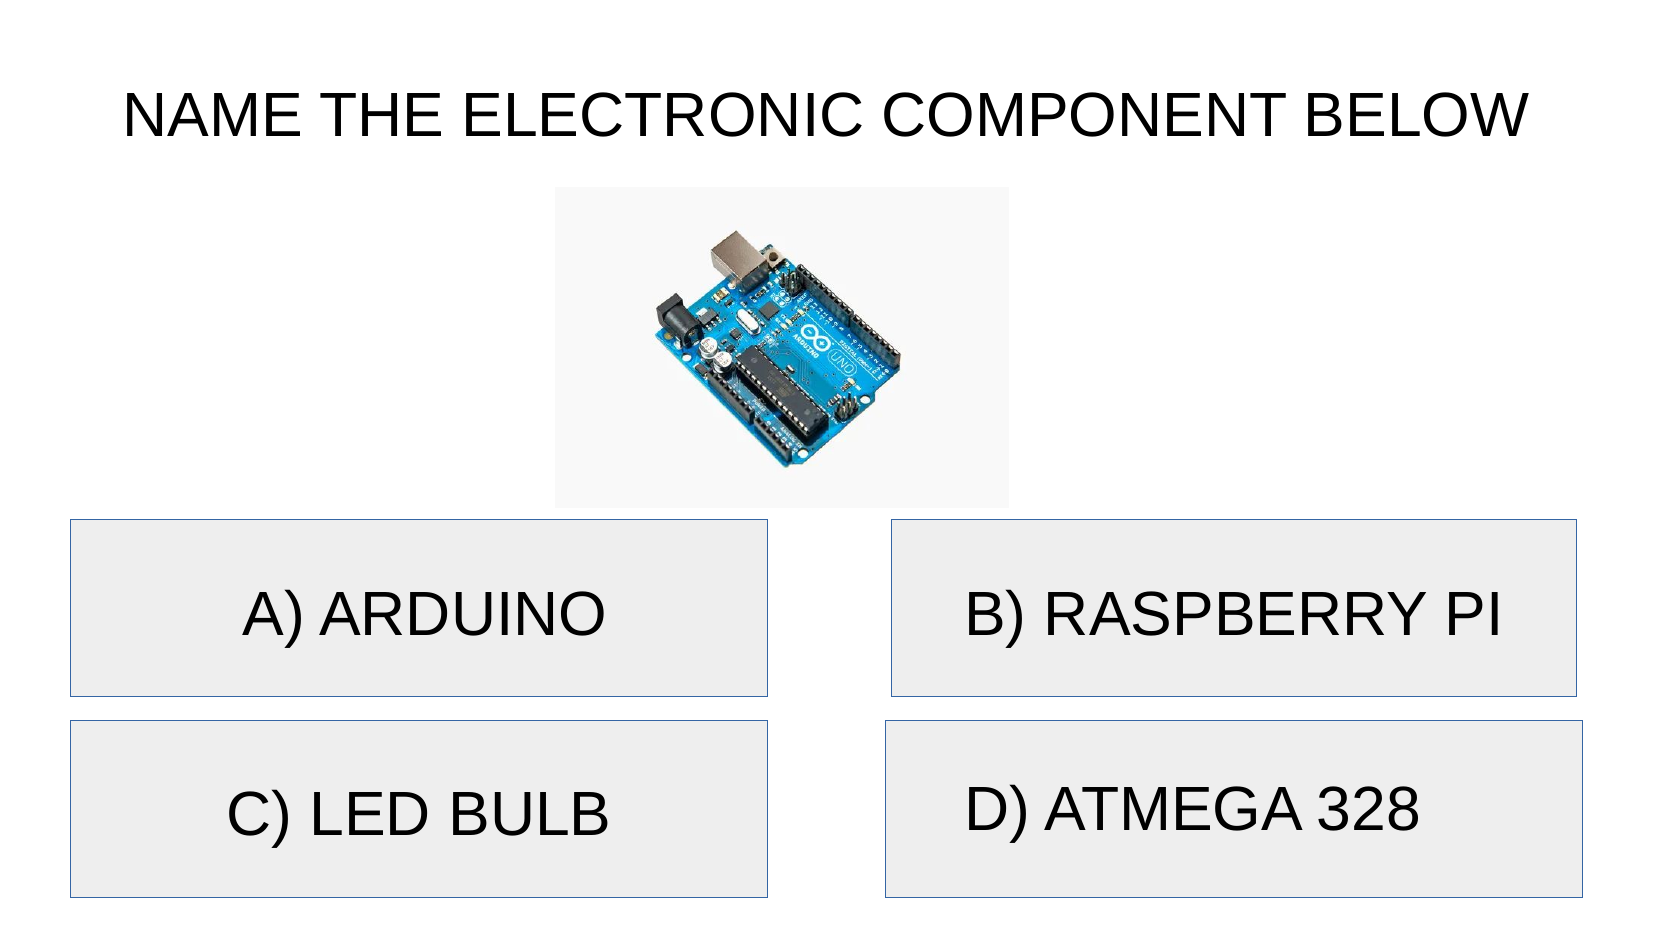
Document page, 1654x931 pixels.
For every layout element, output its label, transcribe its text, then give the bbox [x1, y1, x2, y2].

text_box [70, 720, 768, 736]
title NAME THE ELECTRONIC COMPONENT BELOW [82, 37, 1571, 193]
title D) ATMEGA 328 [448, 730, 1654, 886]
text_box [70, 691, 768, 697]
text_box [891, 519, 1577, 535]
title B) RASPBERRY PI [490, 535, 1654, 692]
title A) ARDUINO [0, 535, 490, 691]
text_box [70, 519, 768, 535]
title C) LED BULB [70, 736, 768, 892]
text_box [70, 892, 768, 898]
picture [555, 187, 1009, 508]
text_box [891, 692, 1577, 697]
text_box [885, 720, 1583, 730]
text_box [885, 886, 1583, 898]
